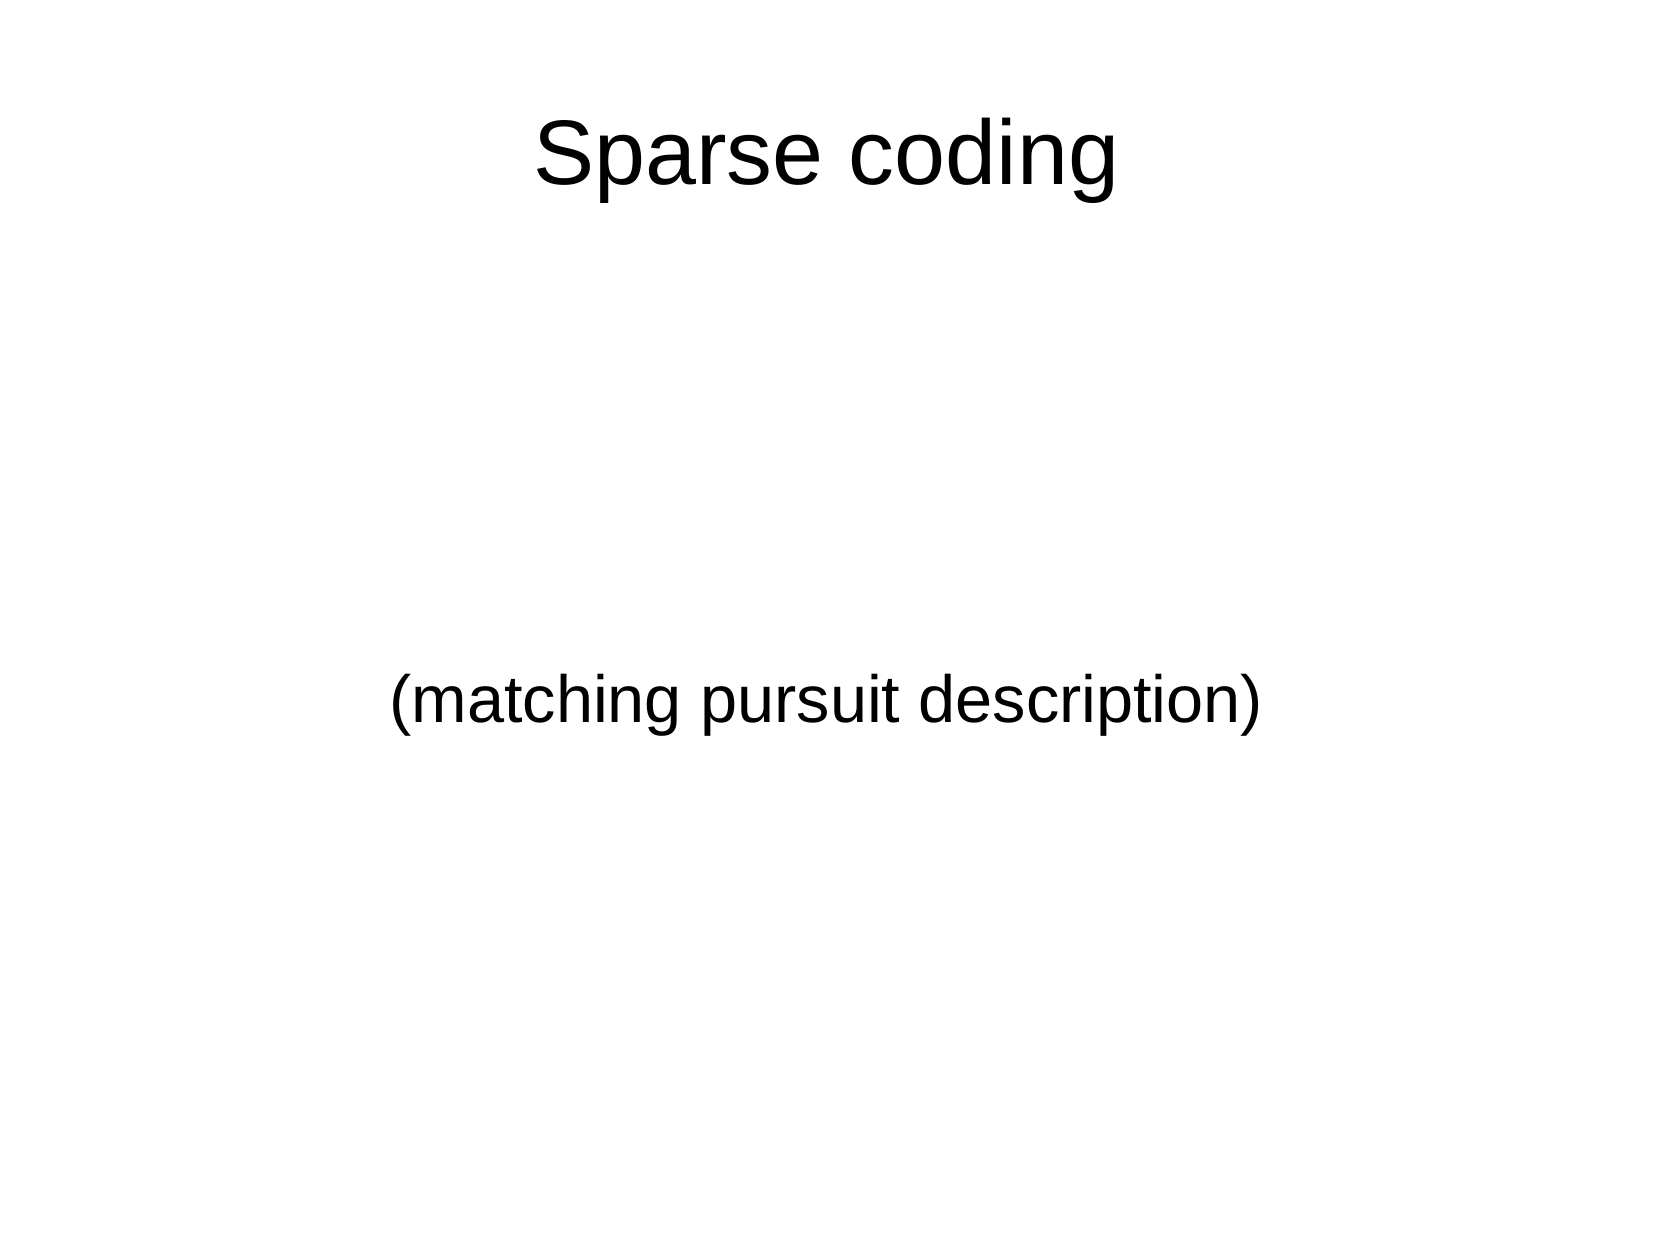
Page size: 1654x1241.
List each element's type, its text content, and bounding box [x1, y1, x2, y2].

title Sparse coding [82, 49, 1571, 257]
subtitle (matching pursuit description) [82, 297, 1571, 1102]
